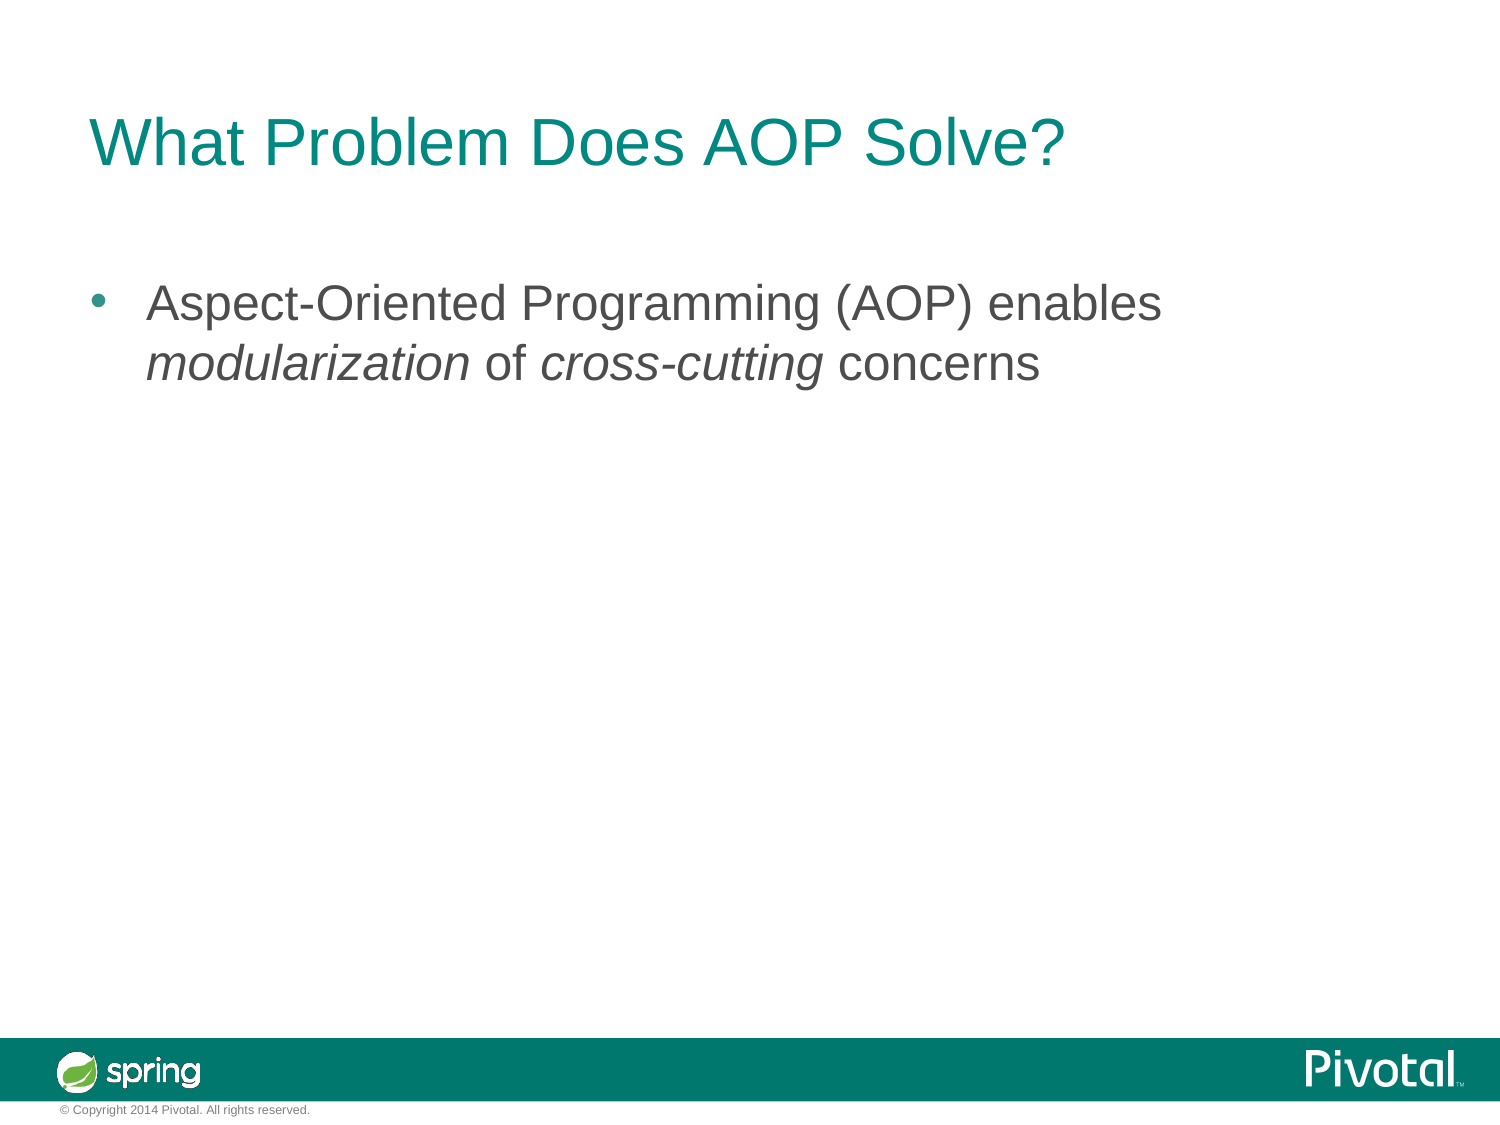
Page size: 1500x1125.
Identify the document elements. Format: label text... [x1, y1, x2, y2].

title What Problem Does AOP Solve? [75, 45, 1426, 233]
picture [32, 1041, 210, 1103]
picture [1306, 1050, 1464, 1087]
list Aspect-Oriented Programming (AOP) enables modularization of cross-cutting concerns [75, 262, 1426, 398]
